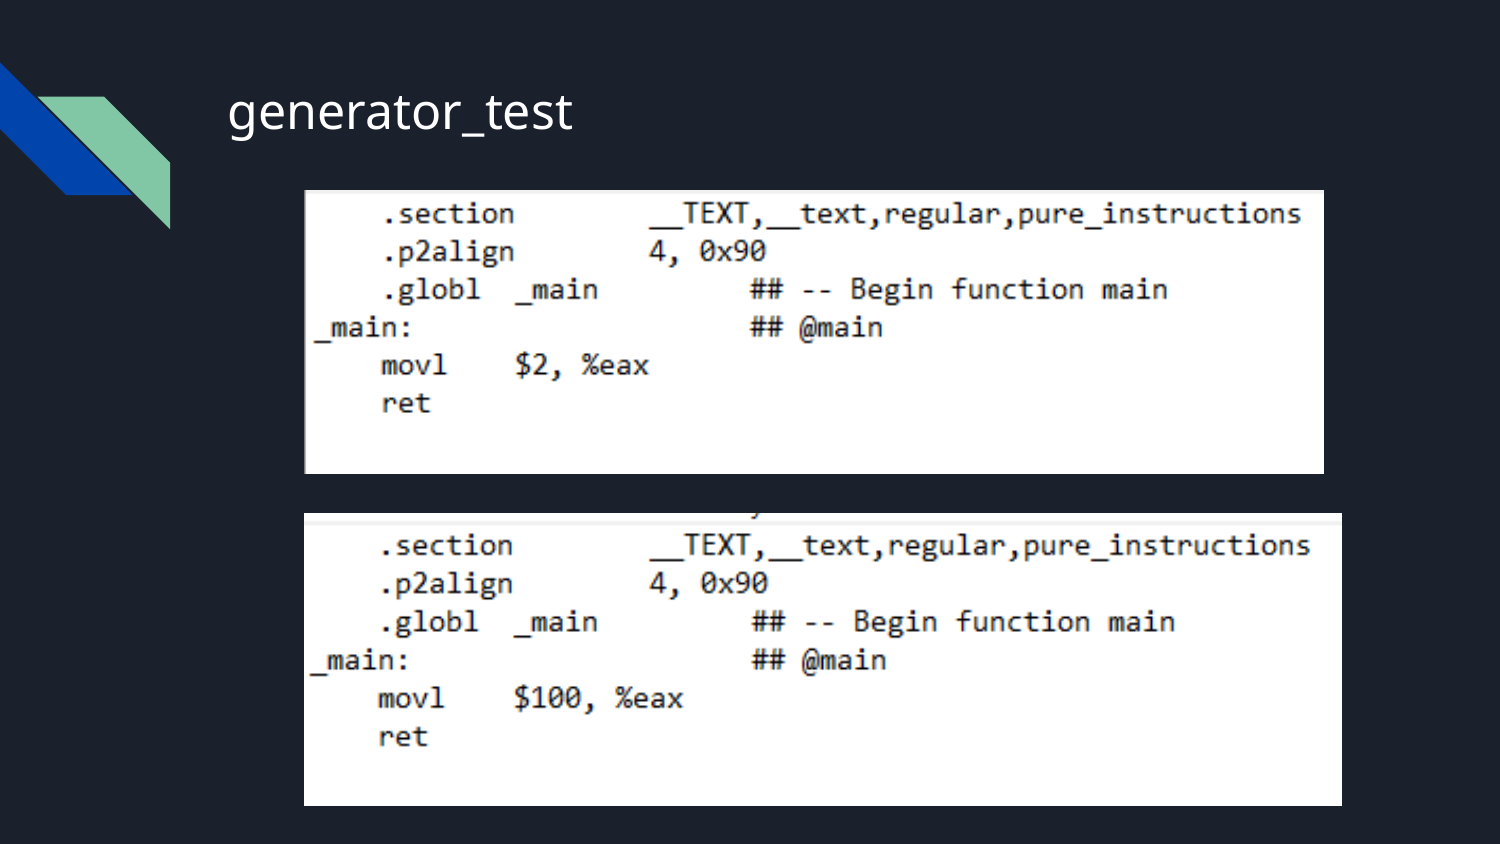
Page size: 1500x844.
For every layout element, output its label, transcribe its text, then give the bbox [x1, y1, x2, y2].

title generator_test [212, 64, 1368, 215]
picture [304, 190, 1324, 474]
picture [304, 513, 1342, 806]
